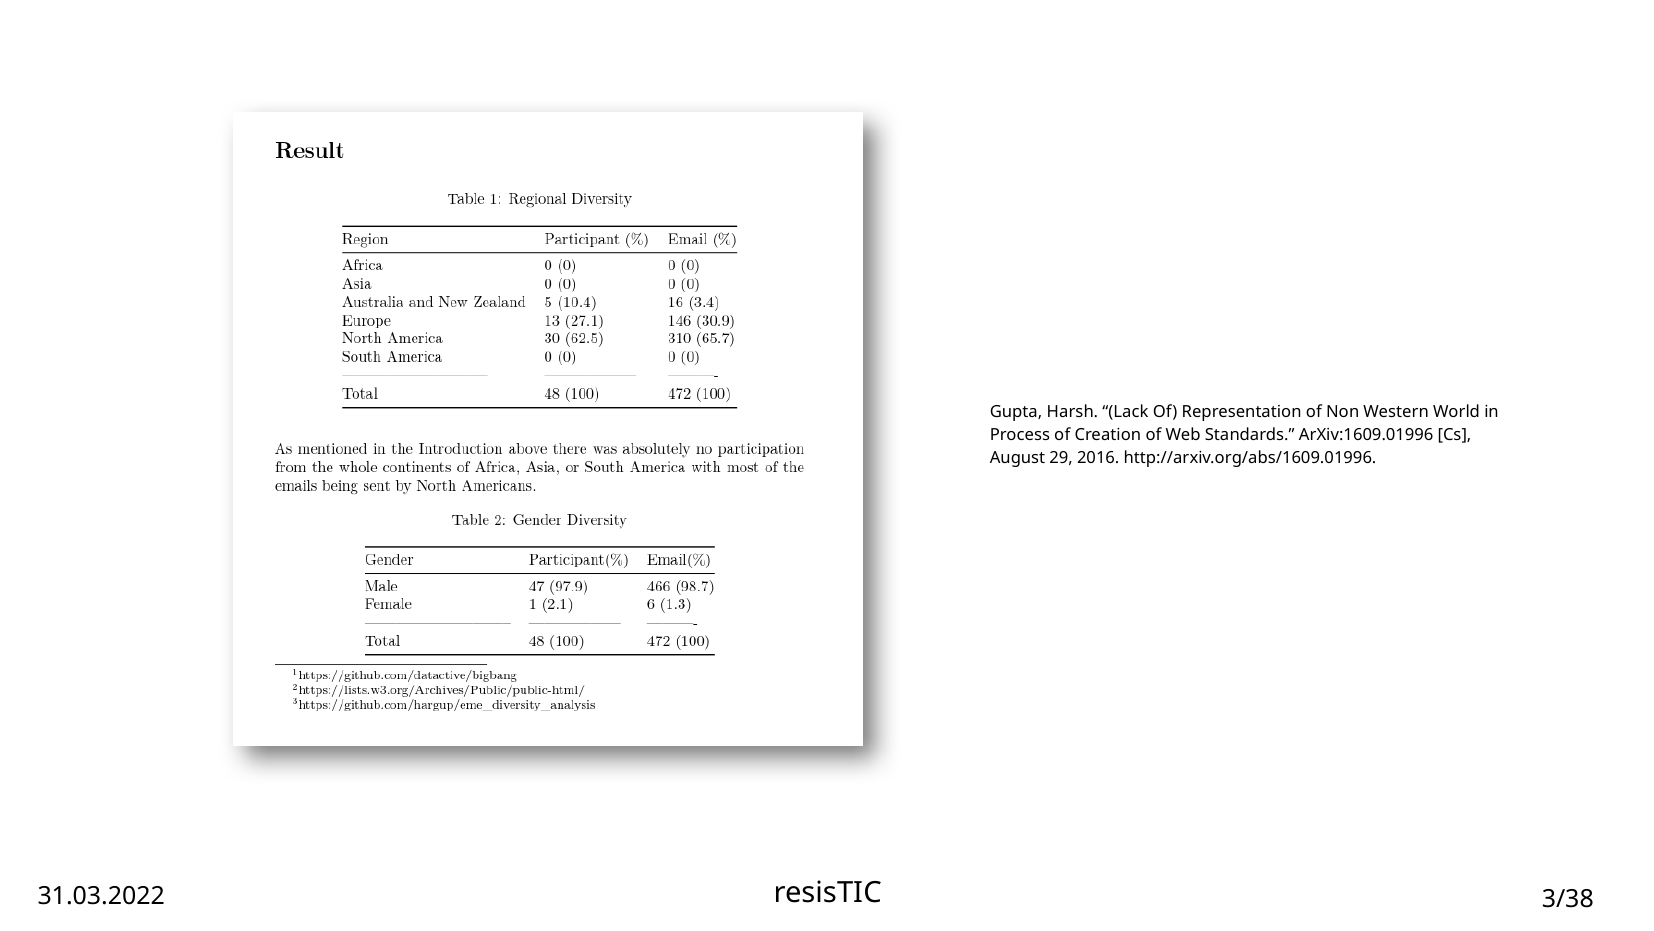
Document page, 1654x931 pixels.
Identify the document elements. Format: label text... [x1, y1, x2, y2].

text_box Gupta, Harsh. “(Lack Of) Representation of Non Western World in Process of Creation of Web Standards.” ArXiv:1609.01996 [Cs], August 29, 2016. http://arxiv.org/abs/1609.01996. [975, 391, 1538, 488]
text_box 3/38 [1383, 873, 1609, 919]
picture [233, 112, 863, 746]
